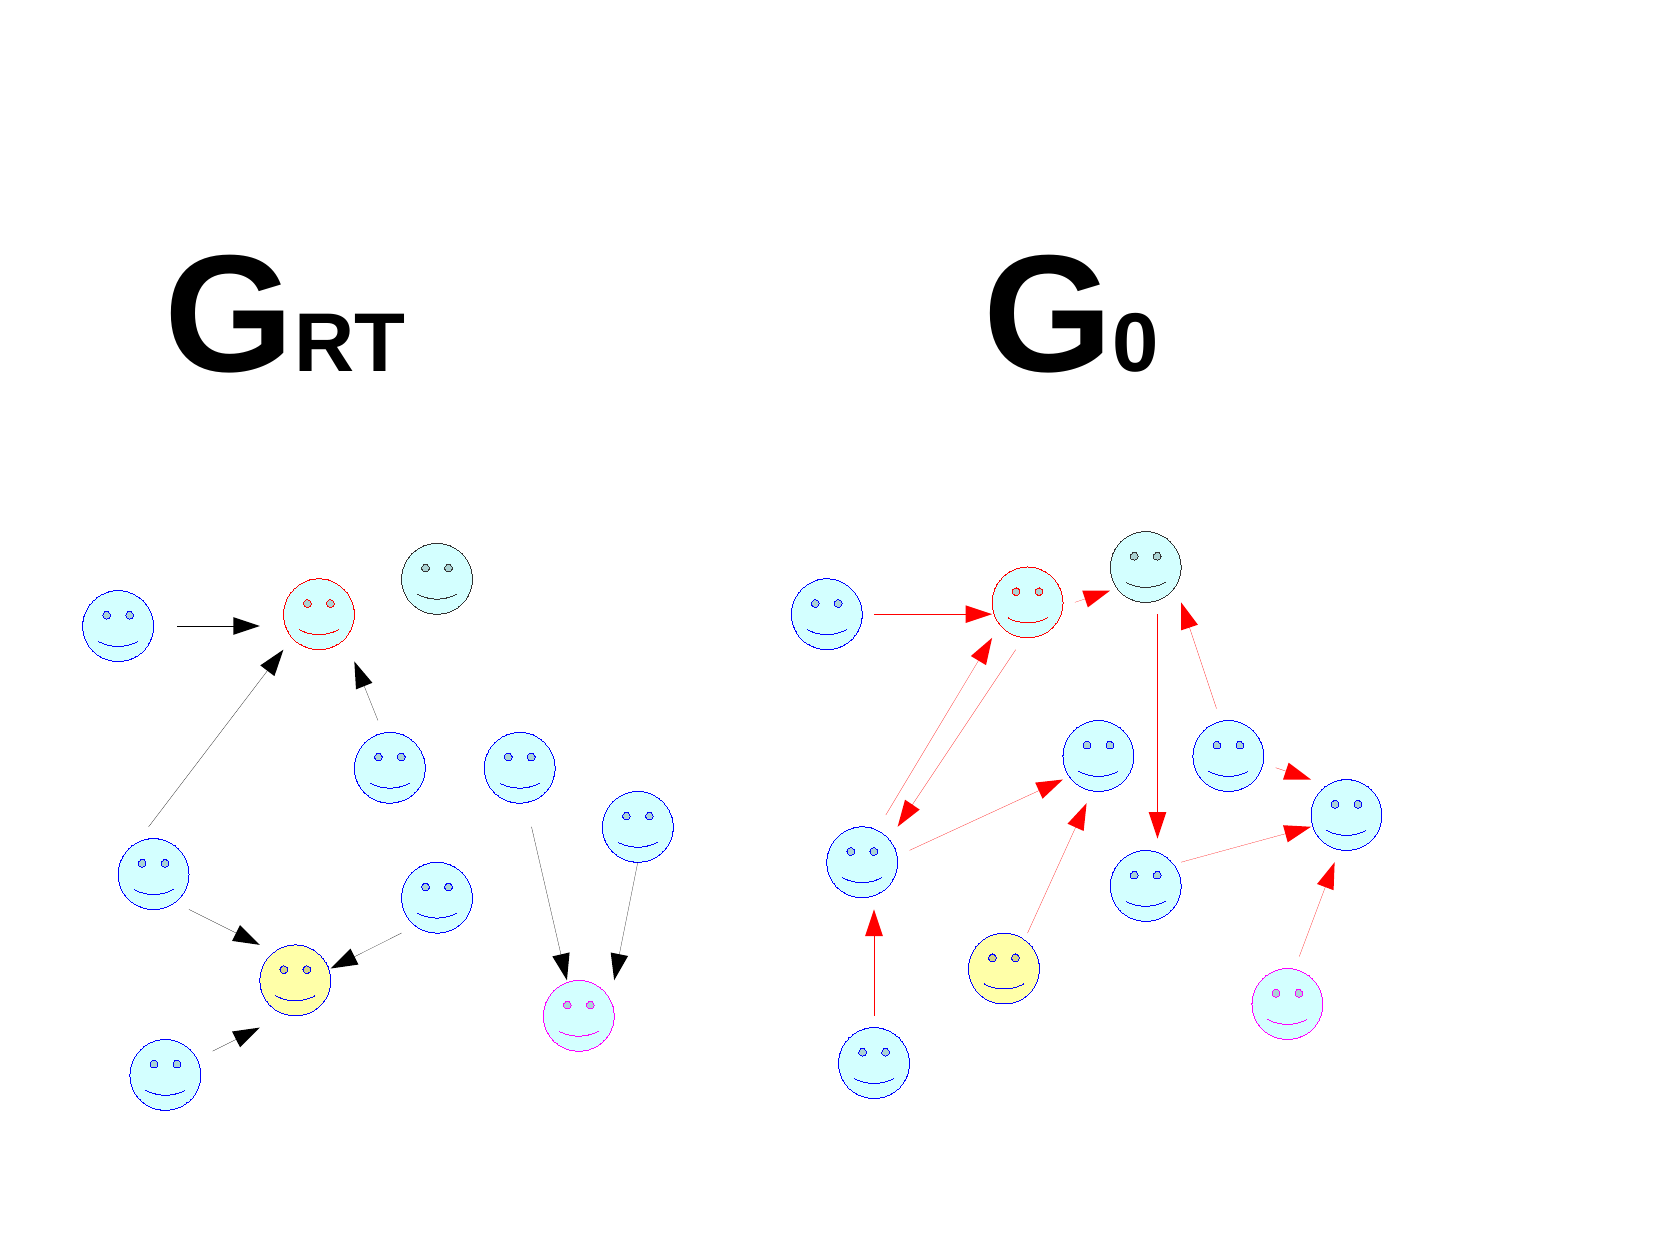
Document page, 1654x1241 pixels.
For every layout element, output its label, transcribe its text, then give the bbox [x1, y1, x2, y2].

text_box [1251, 968, 1323, 1040]
text_box G0 [968, 212, 1175, 414]
text_box [1110, 531, 1182, 603]
text_box [1062, 720, 1134, 792]
text_box [82, 590, 154, 662]
text_box [826, 826, 898, 898]
text_box [484, 732, 556, 804]
text_box [401, 862, 473, 934]
text_box [838, 1027, 910, 1099]
text_box [401, 543, 473, 615]
text_box [259, 944, 331, 1016]
text_box GRT [149, 212, 420, 414]
text_box [1192, 720, 1264, 792]
text_box [1311, 779, 1382, 851]
text_box [602, 791, 674, 863]
text_box [118, 838, 190, 910]
text_box [129, 1039, 201, 1111]
text_box [543, 980, 615, 1052]
text_box [1110, 850, 1182, 922]
text_box [283, 578, 355, 650]
text_box [354, 732, 426, 804]
text_box [791, 578, 863, 650]
text_box [992, 566, 1064, 638]
text_box [968, 933, 1040, 1004]
